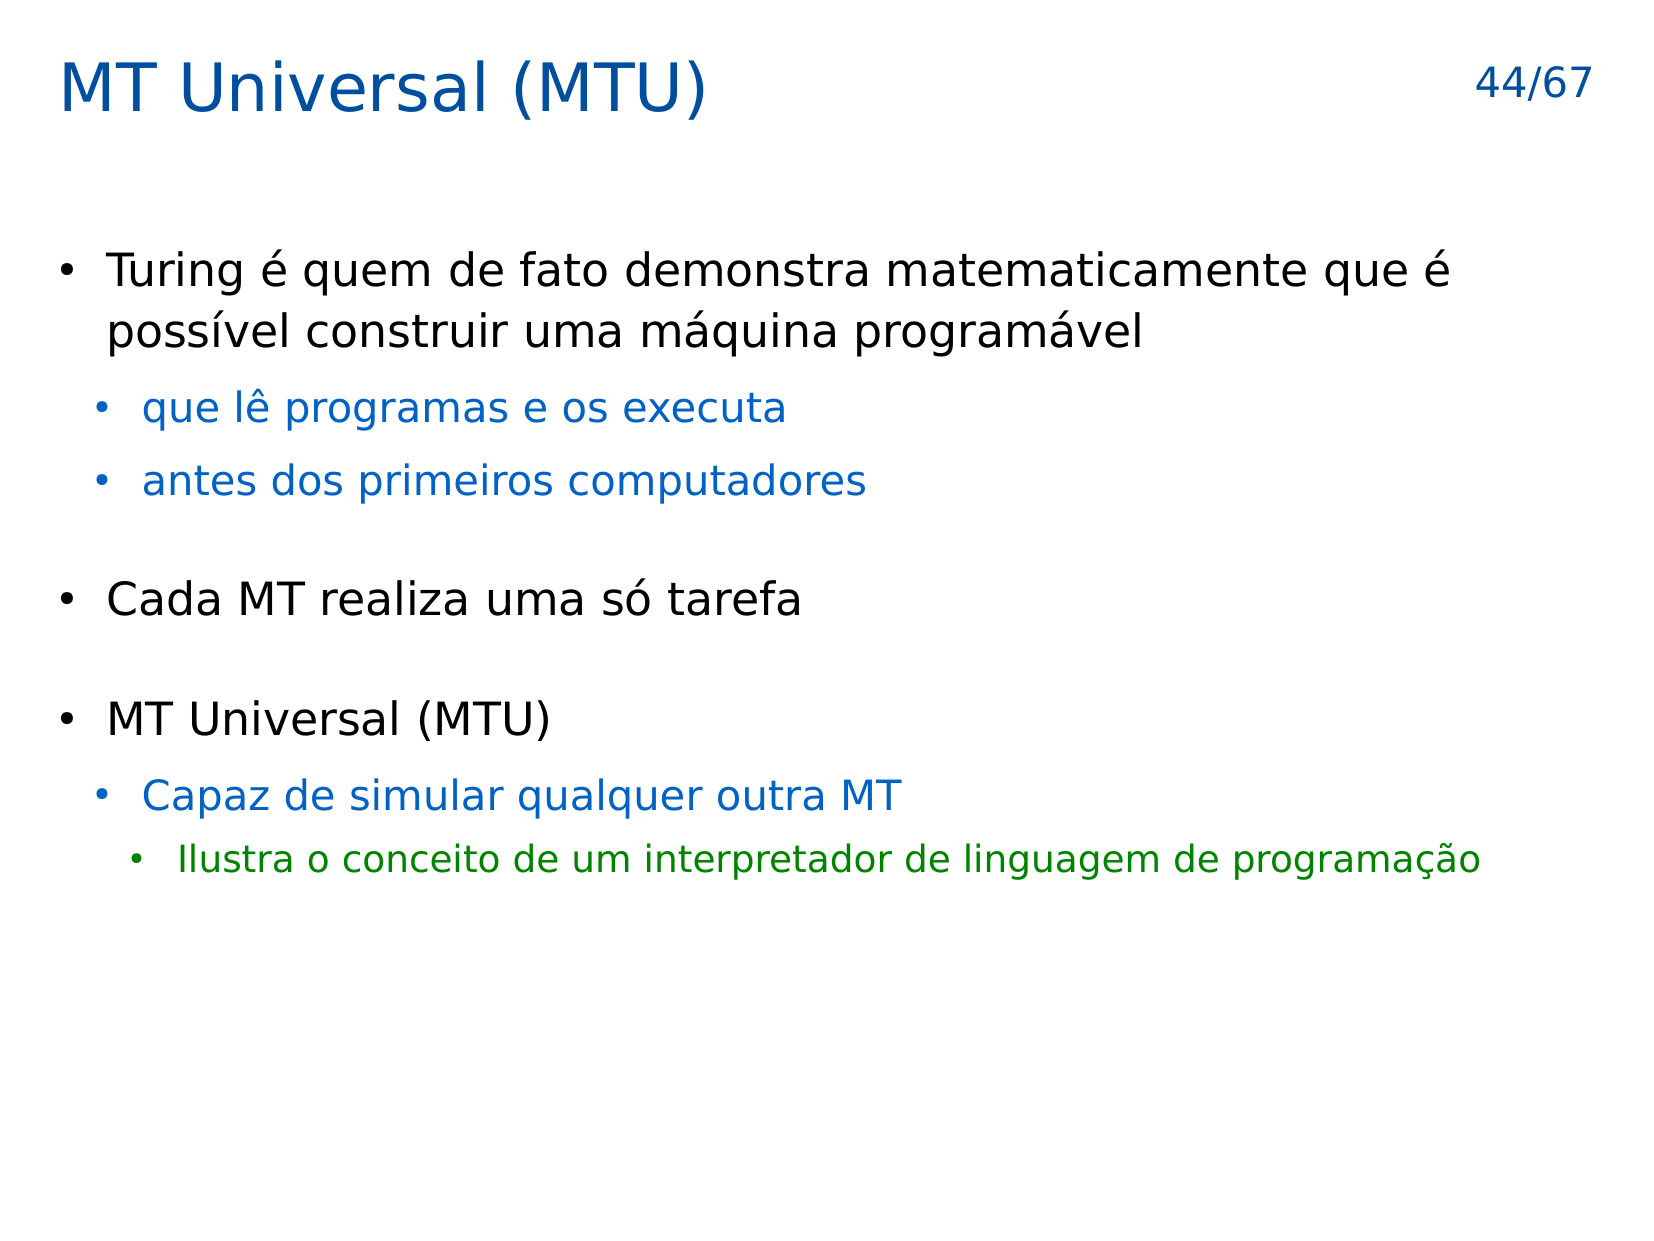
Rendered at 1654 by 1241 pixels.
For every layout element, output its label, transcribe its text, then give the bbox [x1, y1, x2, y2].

list Turing é quem de fato demonstra matematicamente que é possível construir uma máquina programável que lê programas e os executa antes dos primeiros computadores Cada MT realiza uma só tarefa MT Universal (MTU) Capaz de simular qualquer outra MT Ilustra o conceito de um interpretador de linguagem de programação [59, 236, 1595, 1211]
title MT Universal (MTU) [59, 29, 1625, 148]
